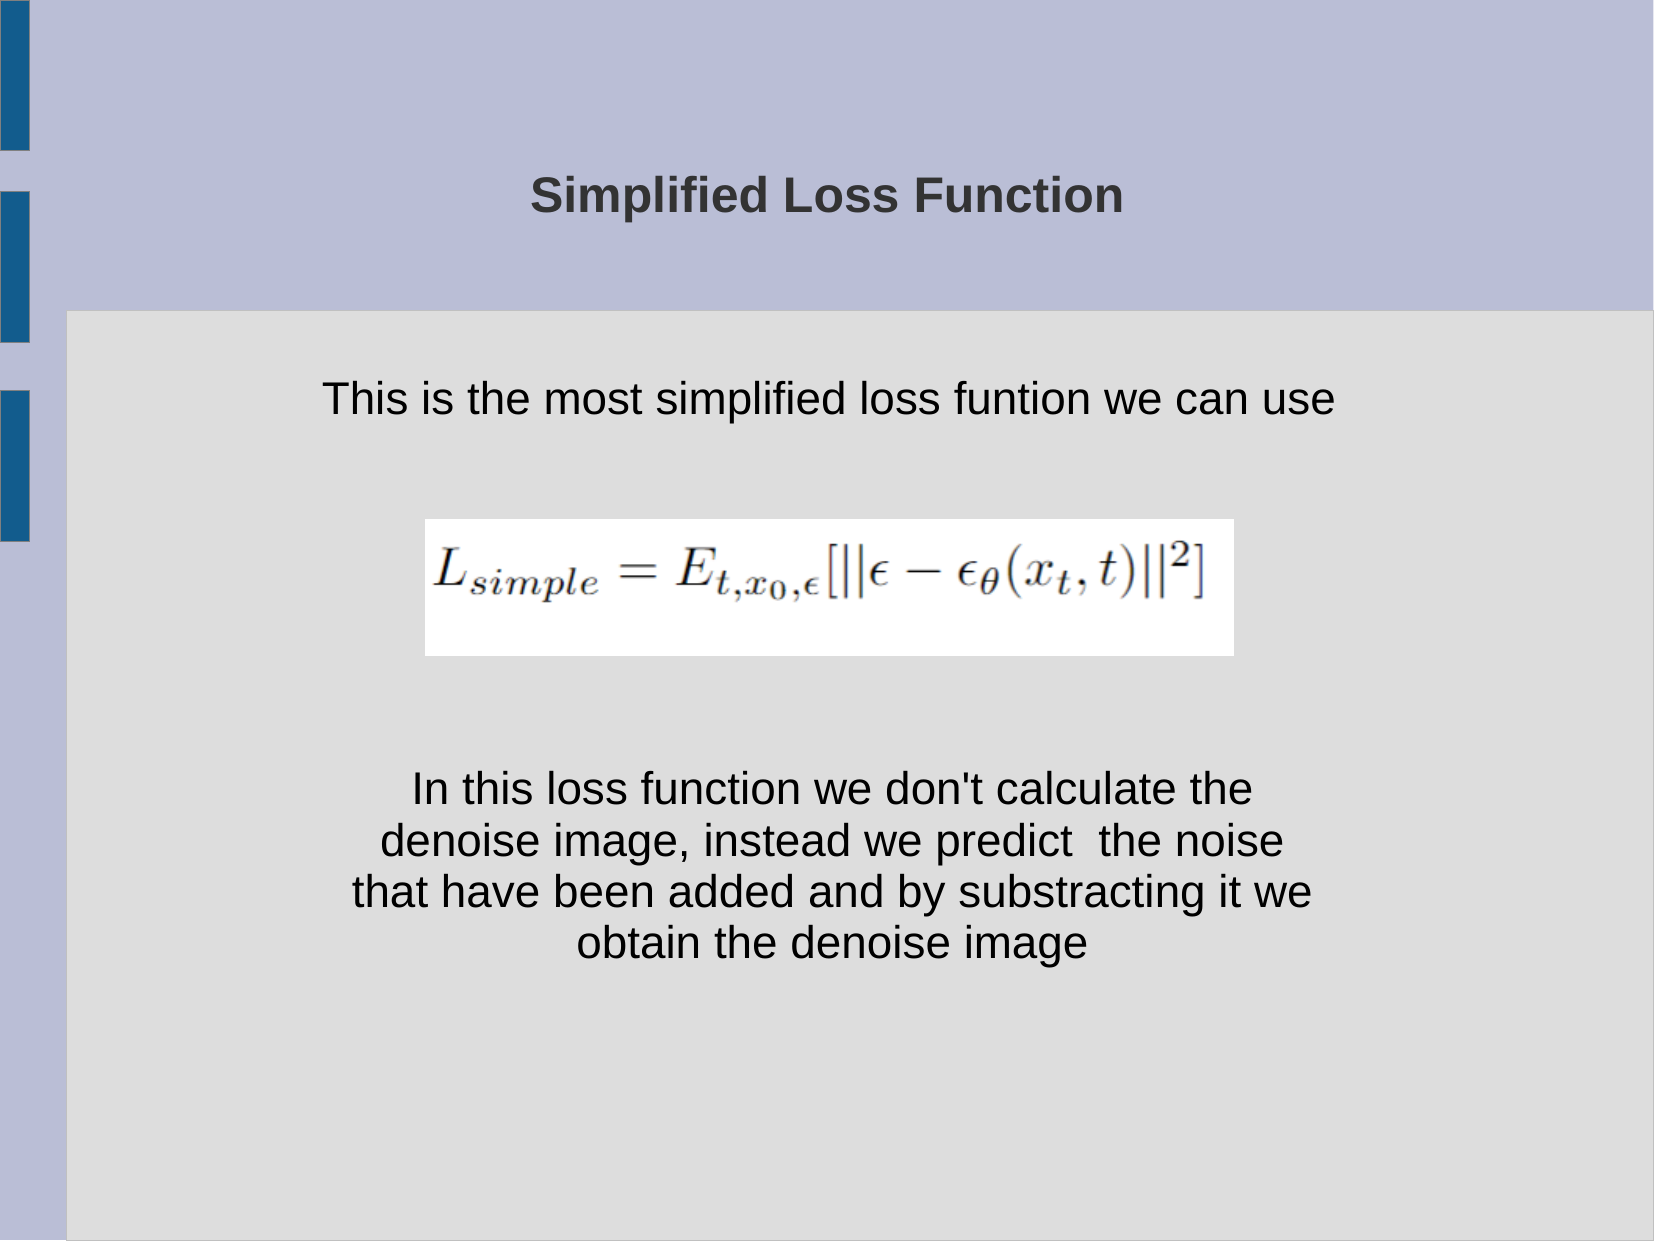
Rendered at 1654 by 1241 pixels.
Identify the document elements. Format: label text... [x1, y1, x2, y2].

text_box This is the most simplified loss funtion we can use [307, 366, 1453, 484]
picture [425, 519, 1234, 656]
title Simplified Loss Function [121, 91, 1534, 299]
text_box In this loss function we don't calculate the denoise image, instead we predict the noise that have been added and by substracting it we obtain the denoise image [330, 755, 1335, 975]
